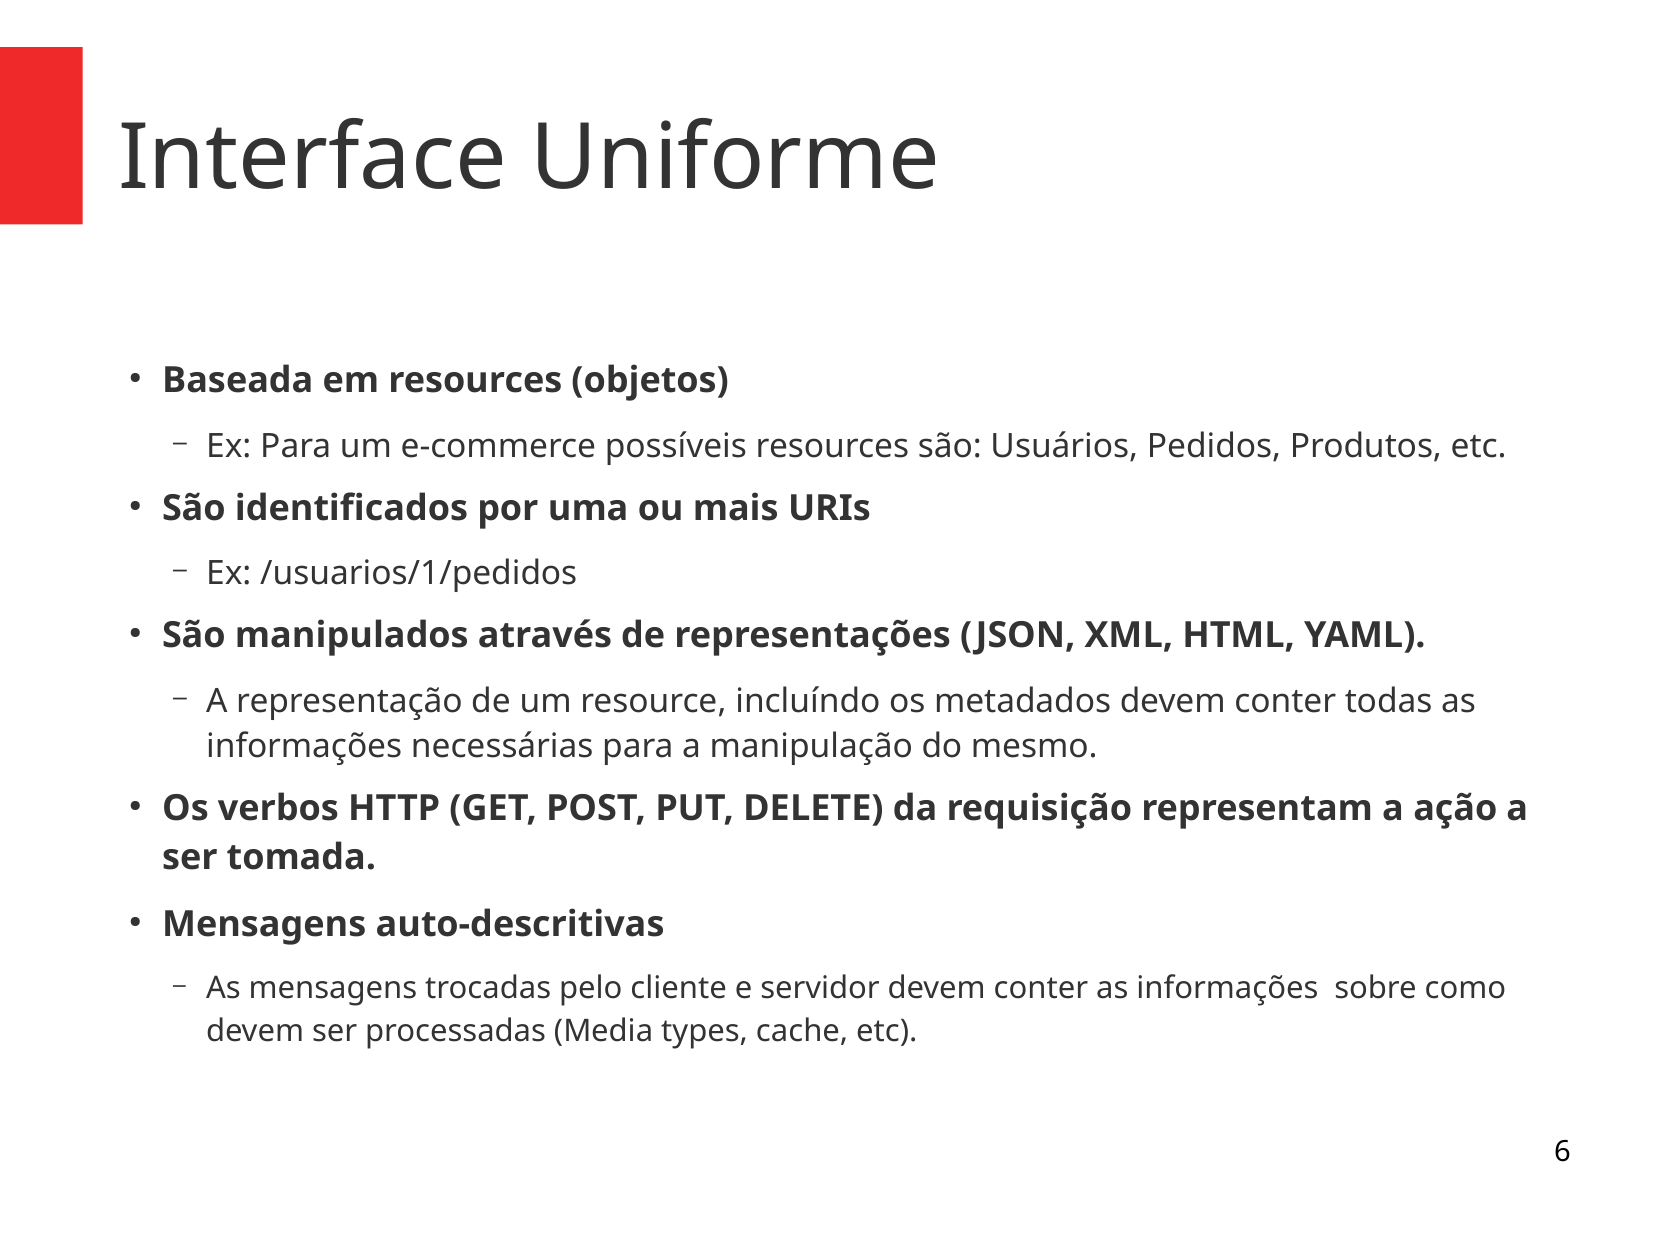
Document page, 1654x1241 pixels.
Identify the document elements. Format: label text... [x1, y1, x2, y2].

list Baseada em resources (objetos) Ex: Para um e-commerce possíveis resources são: Usuários, Pedidos, Produtos, etc. São identificados por uma ou mais URIs Ex: /usuarios/1/pedidos São manipulados através de representações (JSON, XML, HTML, YAML). A representação de um resource, incluíndo os metadados devem conter todas as informações necessárias para a manipulação do mesmo. Os verbos HTTP (GET, POST, PUT, DELETE) da requisição representam a ação a ser tomada. Mensagens auto-descritivas As mensagens trocadas pelo cliente e servidor devem conter as informações sobre como devem ser processadas (Media types, cache, etc). [118, 354, 1536, 1074]
title Interface Uniforme [118, 49, 1571, 257]
